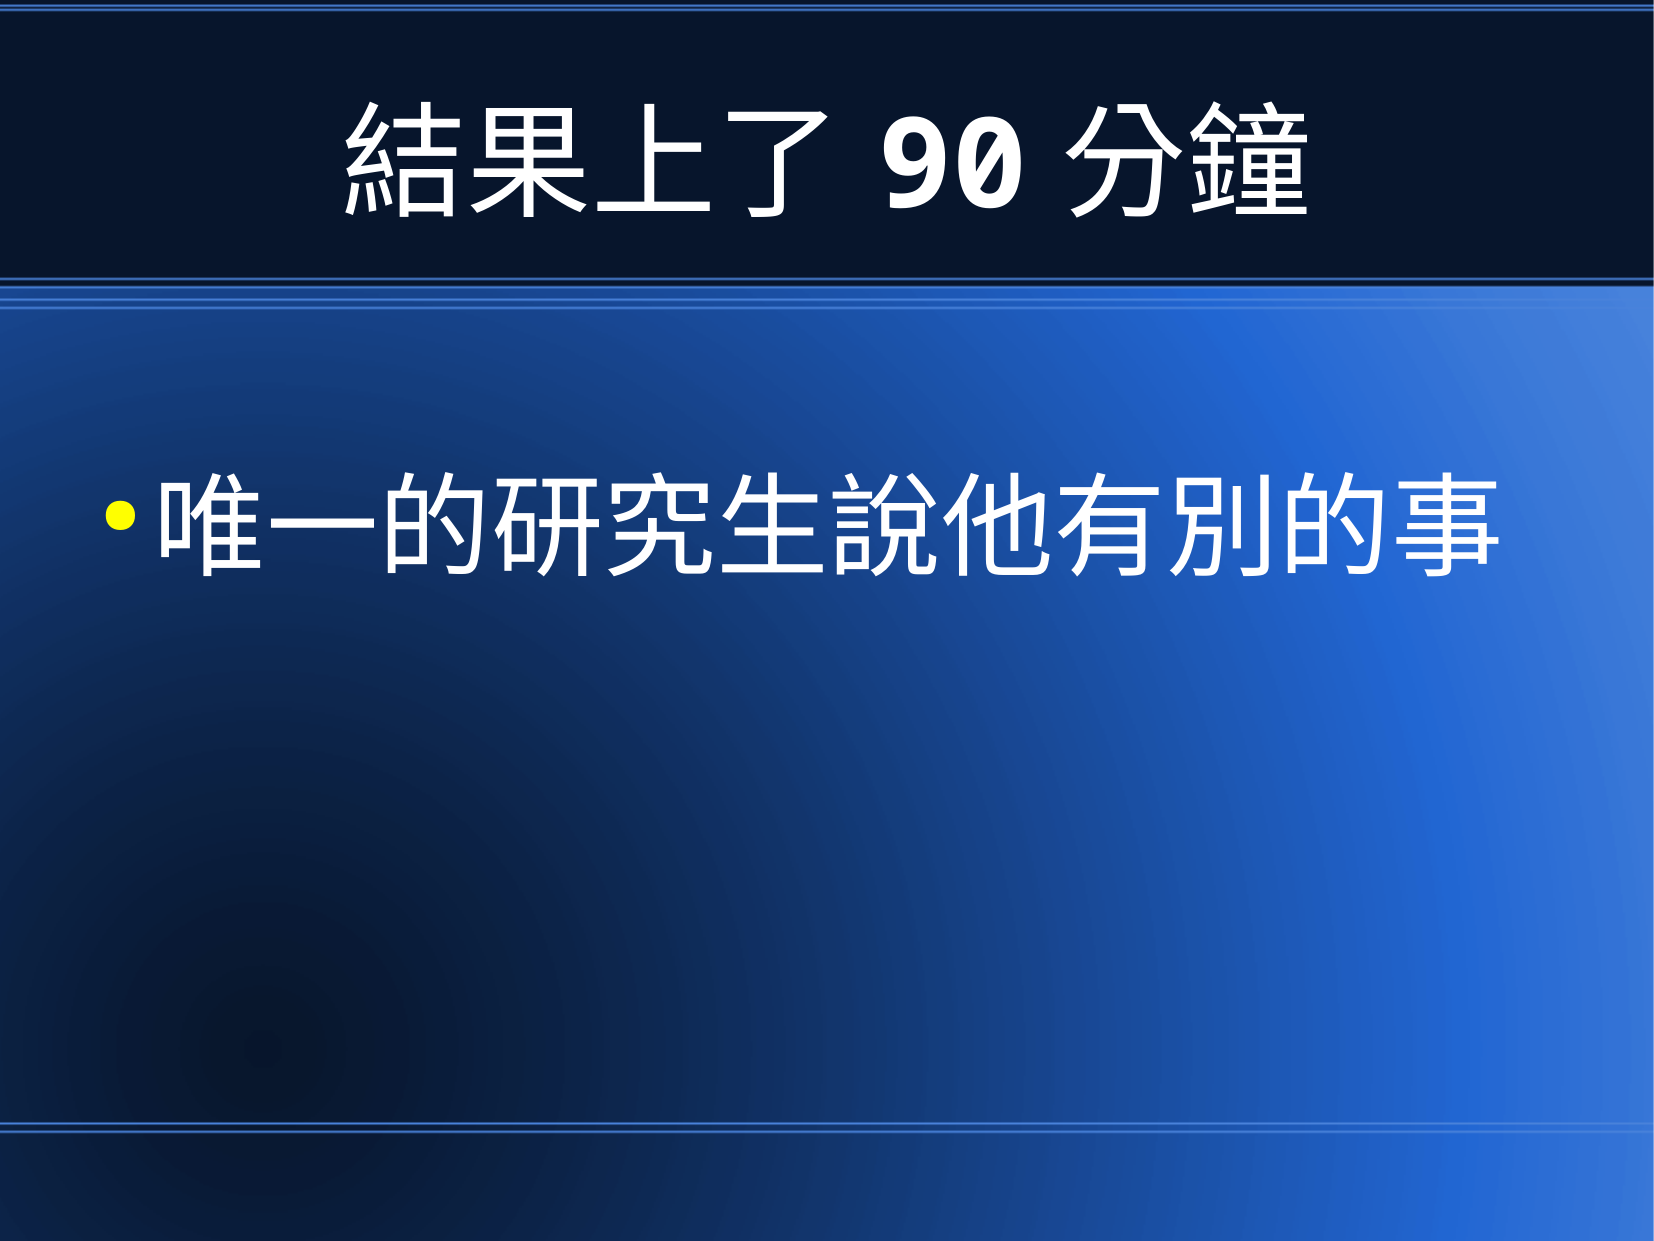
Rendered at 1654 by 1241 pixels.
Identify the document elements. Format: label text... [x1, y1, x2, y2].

picture [0, 0, 1654, 1241]
list 唯一的研究生說他有別的事 [82, 355, 1571, 1241]
title 結果上了90分鐘 [82, 49, 1571, 257]
